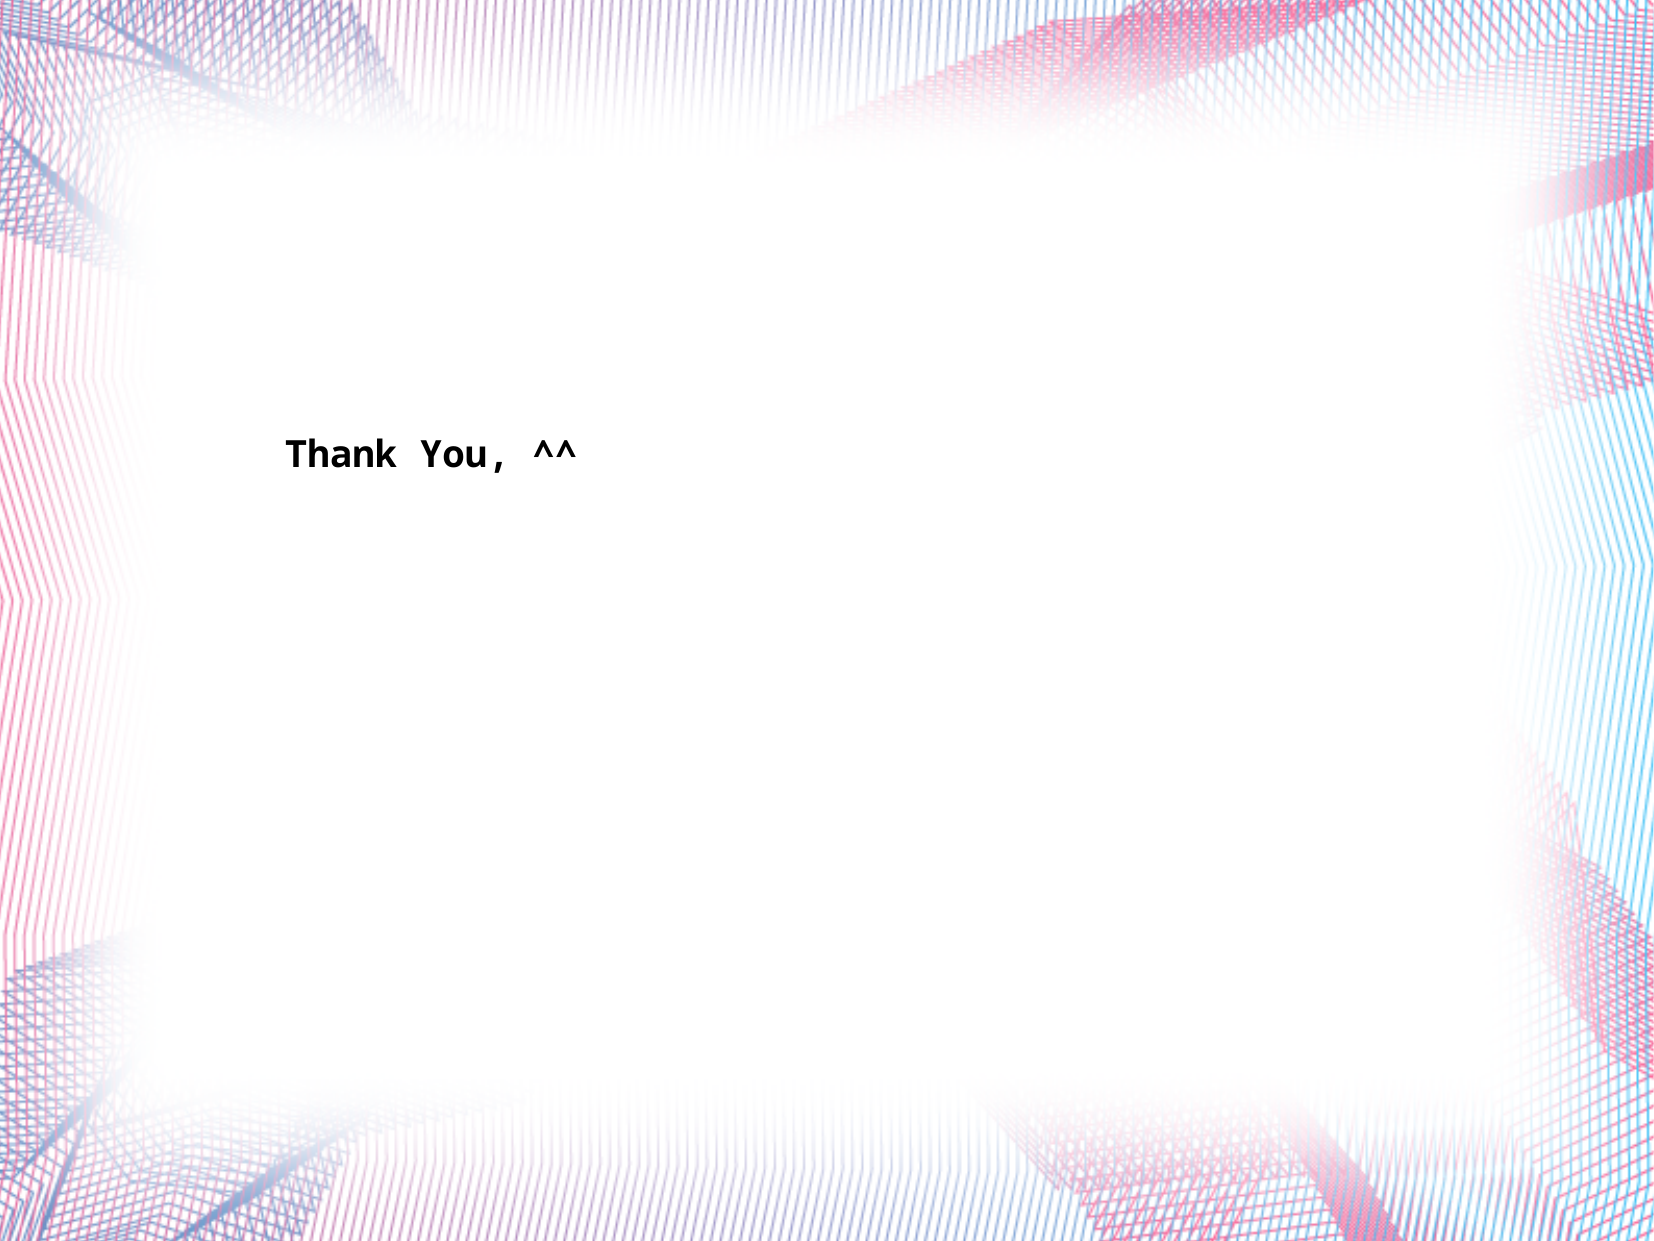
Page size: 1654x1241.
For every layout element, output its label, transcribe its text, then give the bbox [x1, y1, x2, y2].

picture [0, 0, 1654, 1241]
text_box Thank You, ^^ [270, 420, 1531, 480]
